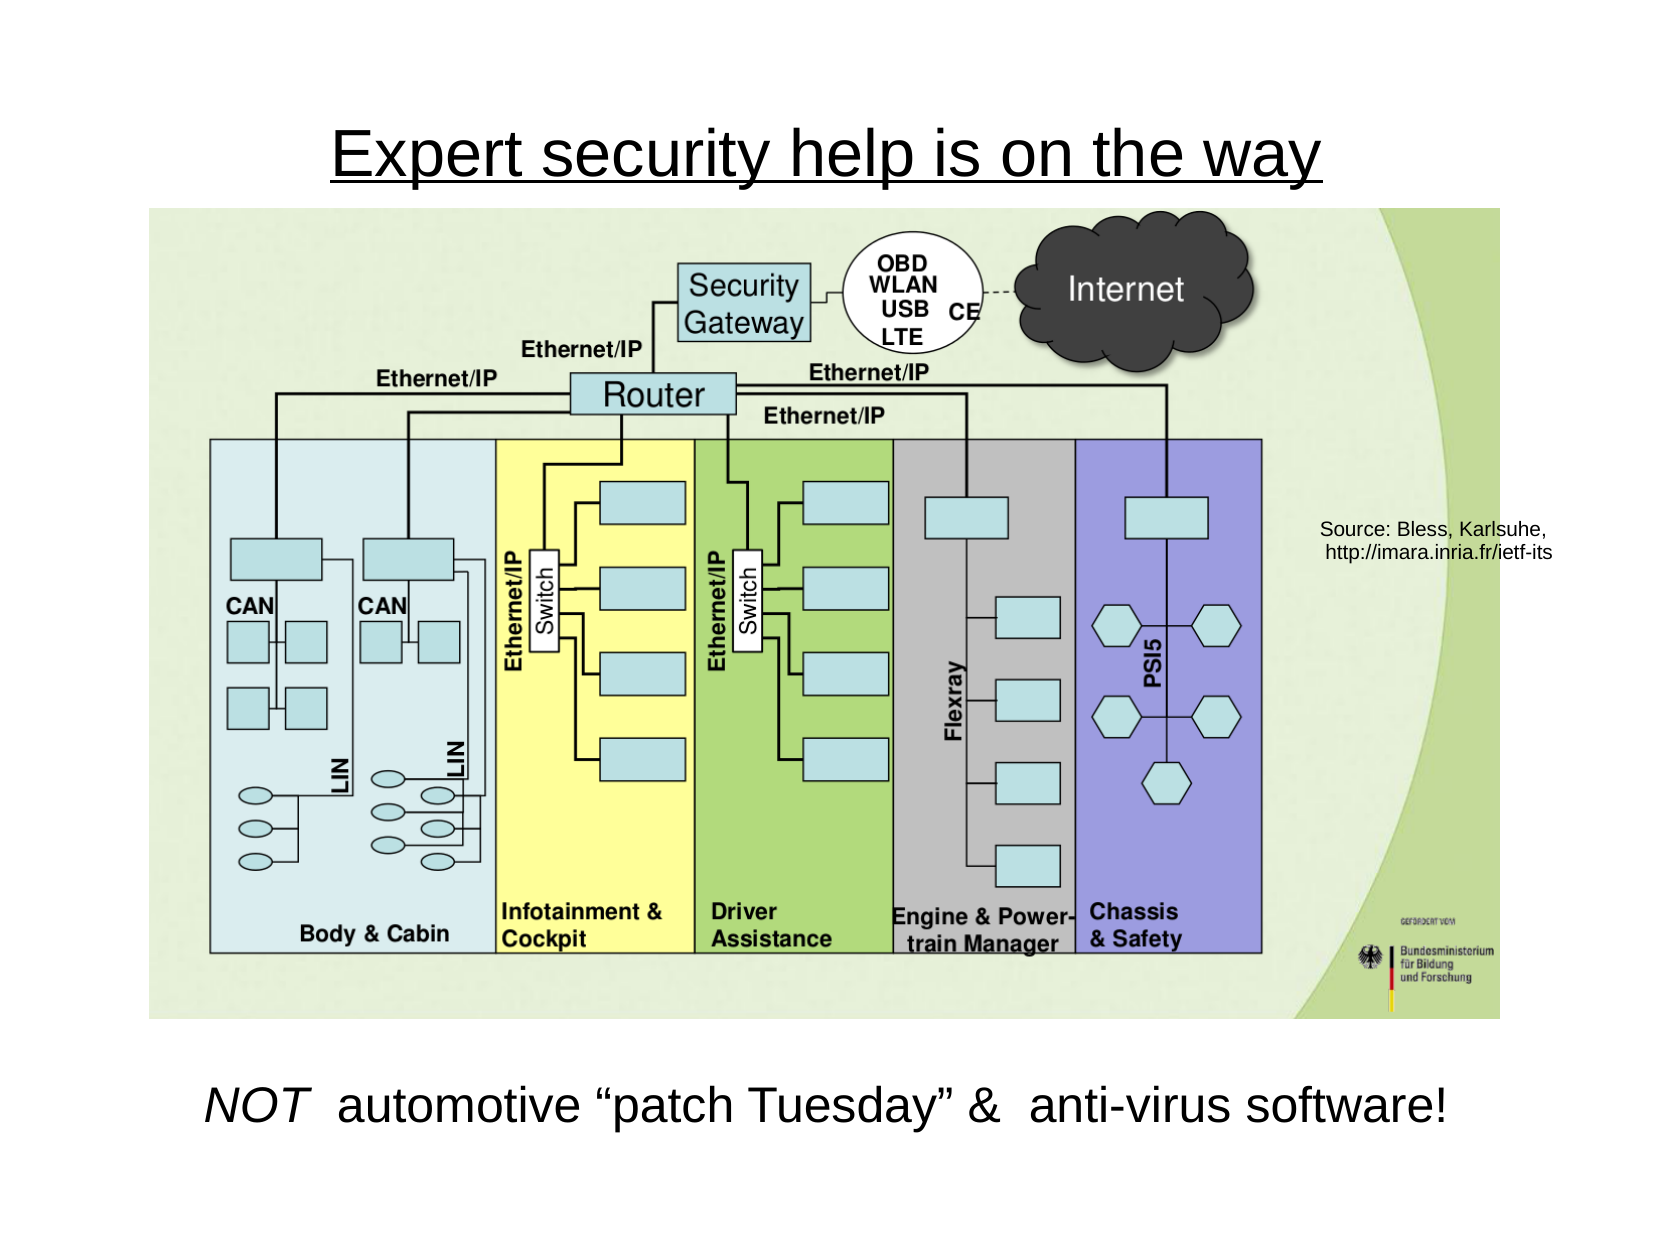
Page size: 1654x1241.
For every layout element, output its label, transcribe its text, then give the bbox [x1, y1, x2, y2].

text_box NOT automotive “patch Tuesday” & anti-virus software! [188, 1069, 1465, 1141]
text_box Source: Bless, Karlsuhe, http://imara.inria.fr/ietf-its [1305, 510, 1570, 572]
title Expert security help is on the way [82, 49, 1571, 257]
picture [149, 208, 1500, 1019]
